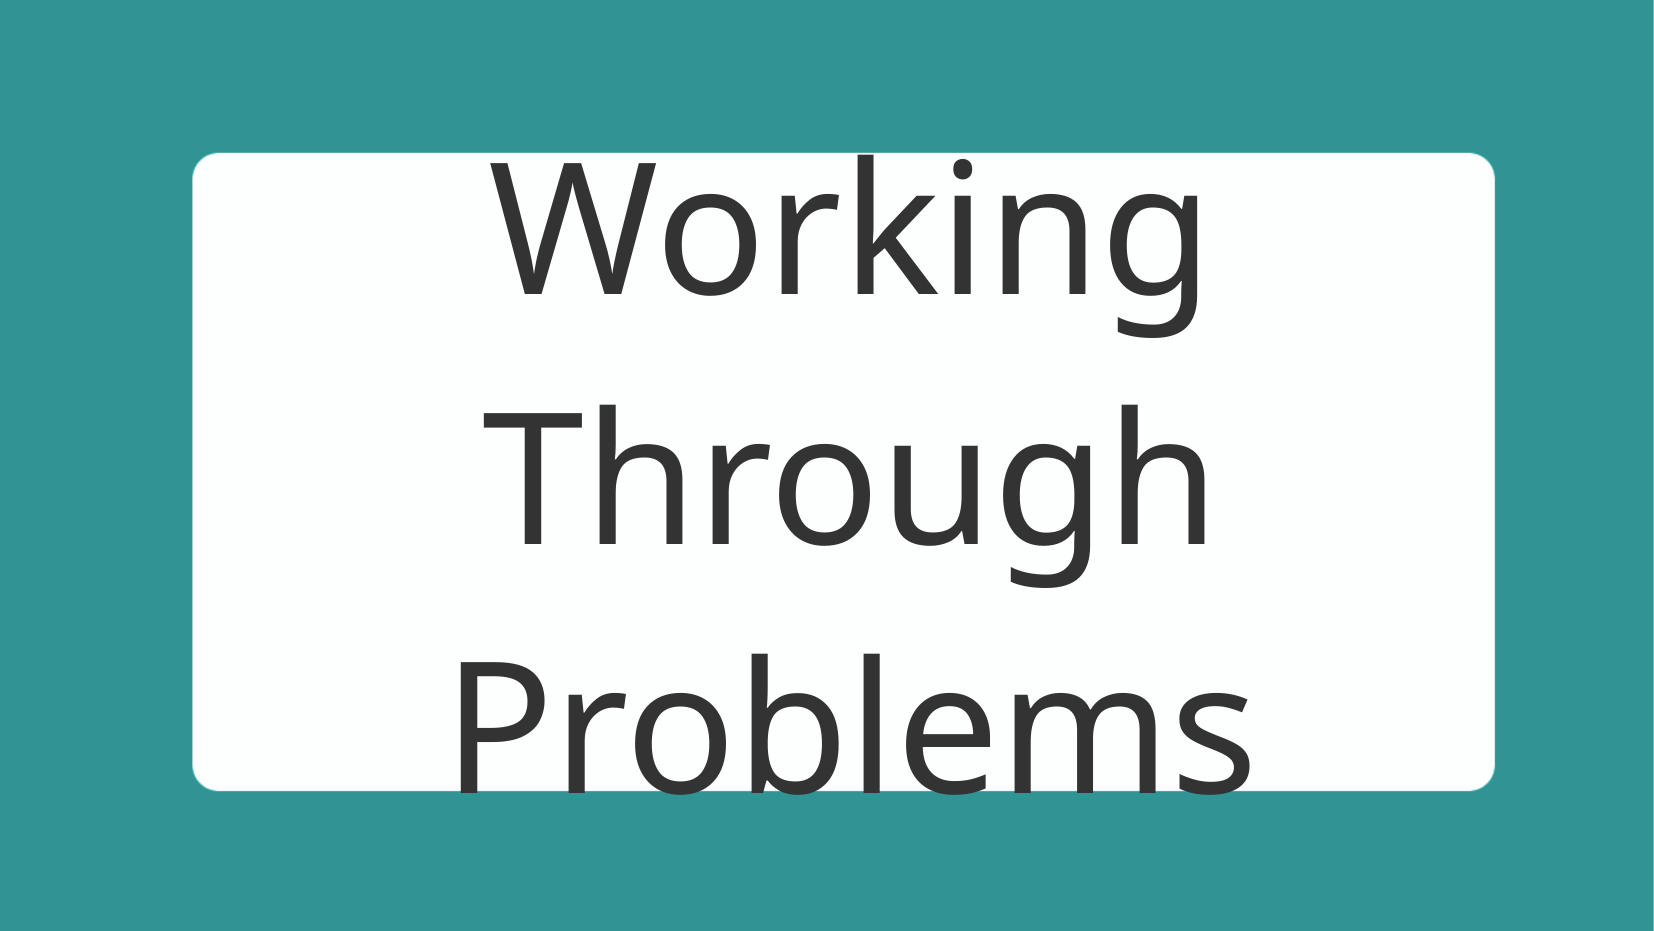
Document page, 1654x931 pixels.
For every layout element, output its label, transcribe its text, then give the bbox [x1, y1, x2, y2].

title Working Through Problems [226, 172, 1477, 773]
picture [0, 0, 1654, 931]
